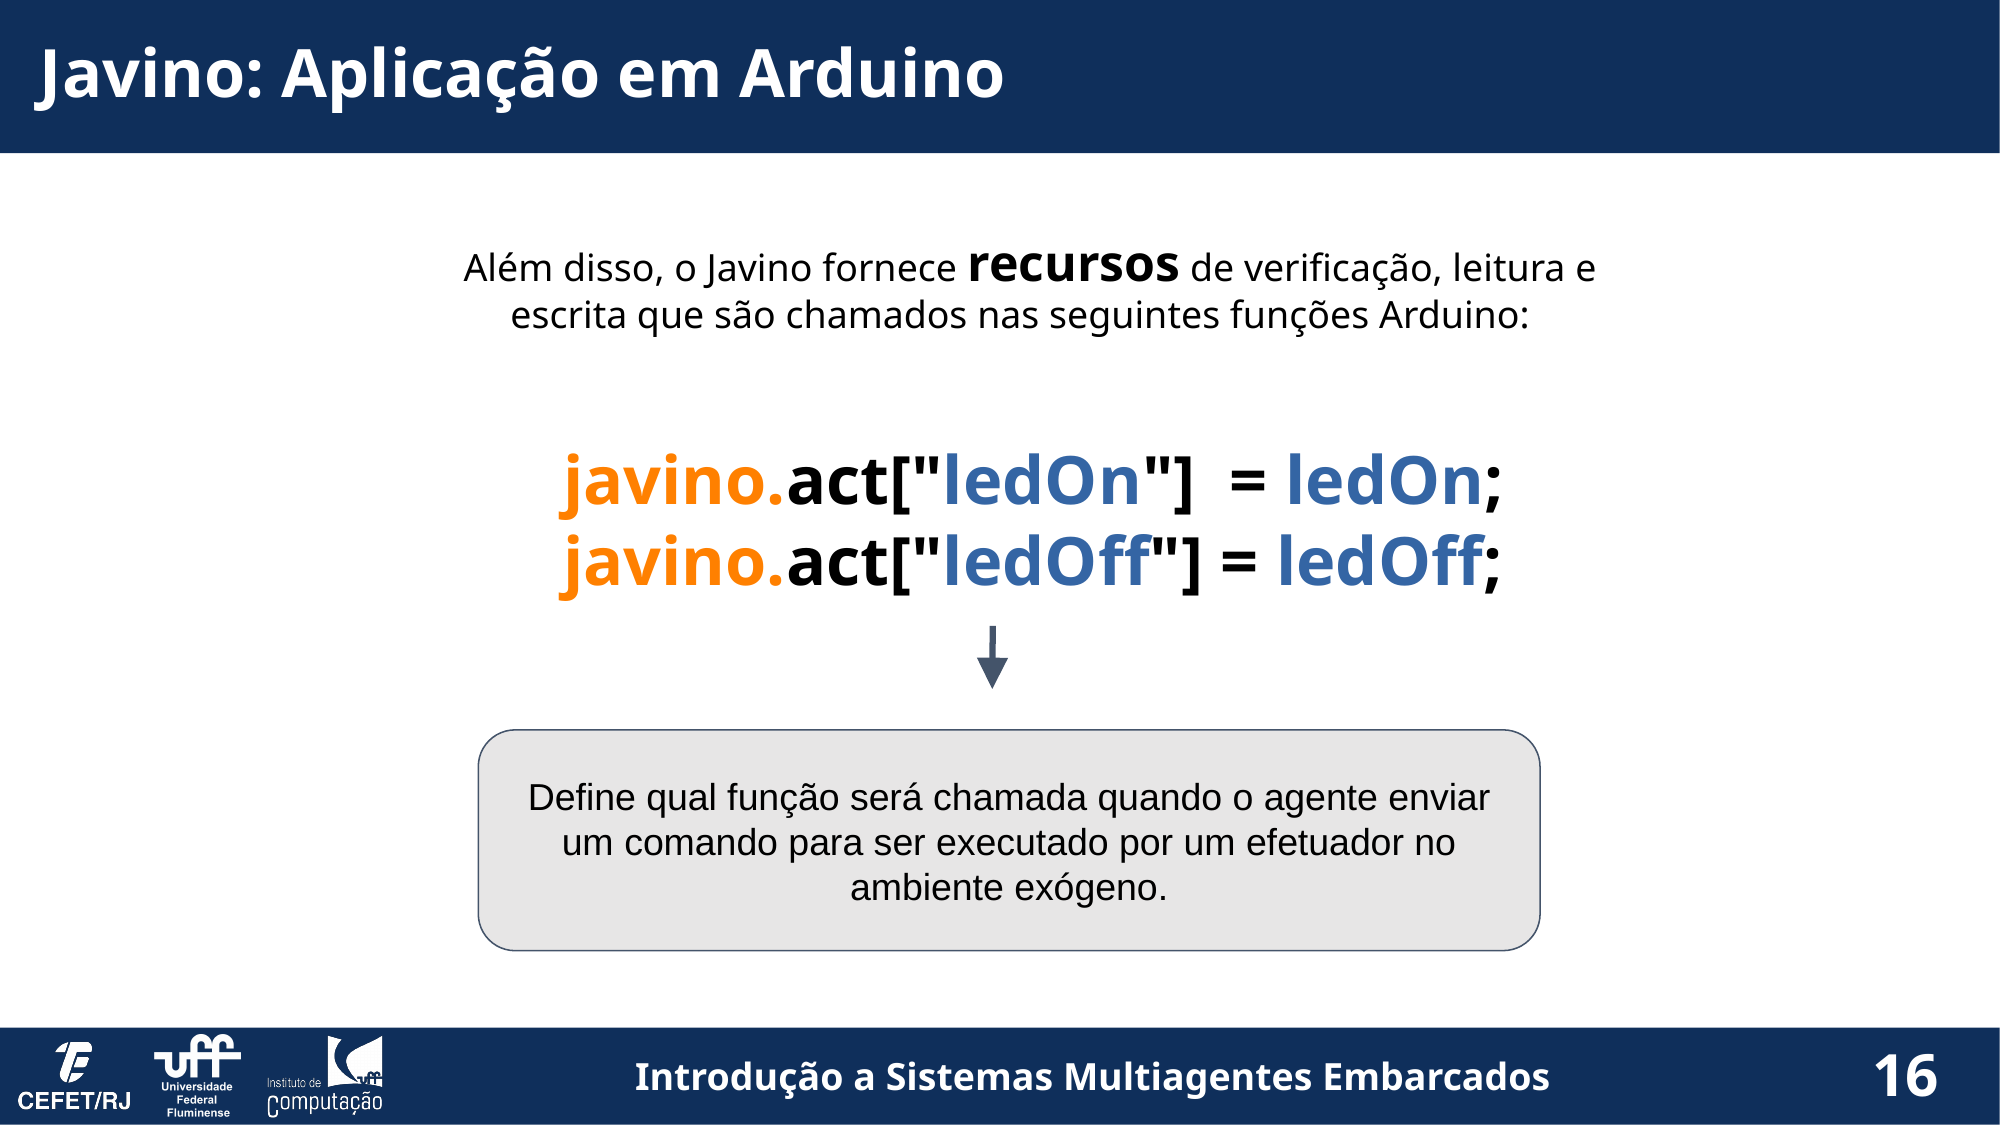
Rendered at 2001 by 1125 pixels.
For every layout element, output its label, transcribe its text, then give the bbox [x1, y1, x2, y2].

text_box javino.act["ledOn"] = ledOn; javino.act["ledOff"] = ledOff; [531, 431, 1519, 606]
text_box Além disso, o Javino fornece recursos de verificação, leitura e escrita que são chamados nas seguintes funções Arduino: [391, 224, 1670, 357]
picture [153, 1033, 242, 1122]
text_box Define qual função será chamada quando o agente enviar um comando para ser executado por um efetuador no ambiente exógeno. [478, 729, 1541, 951]
picture [265, 1033, 384, 1118]
text_box Javino: Aplicação em Arduino [25, 23, 2000, 119]
picture [18, 1021, 130, 1125]
